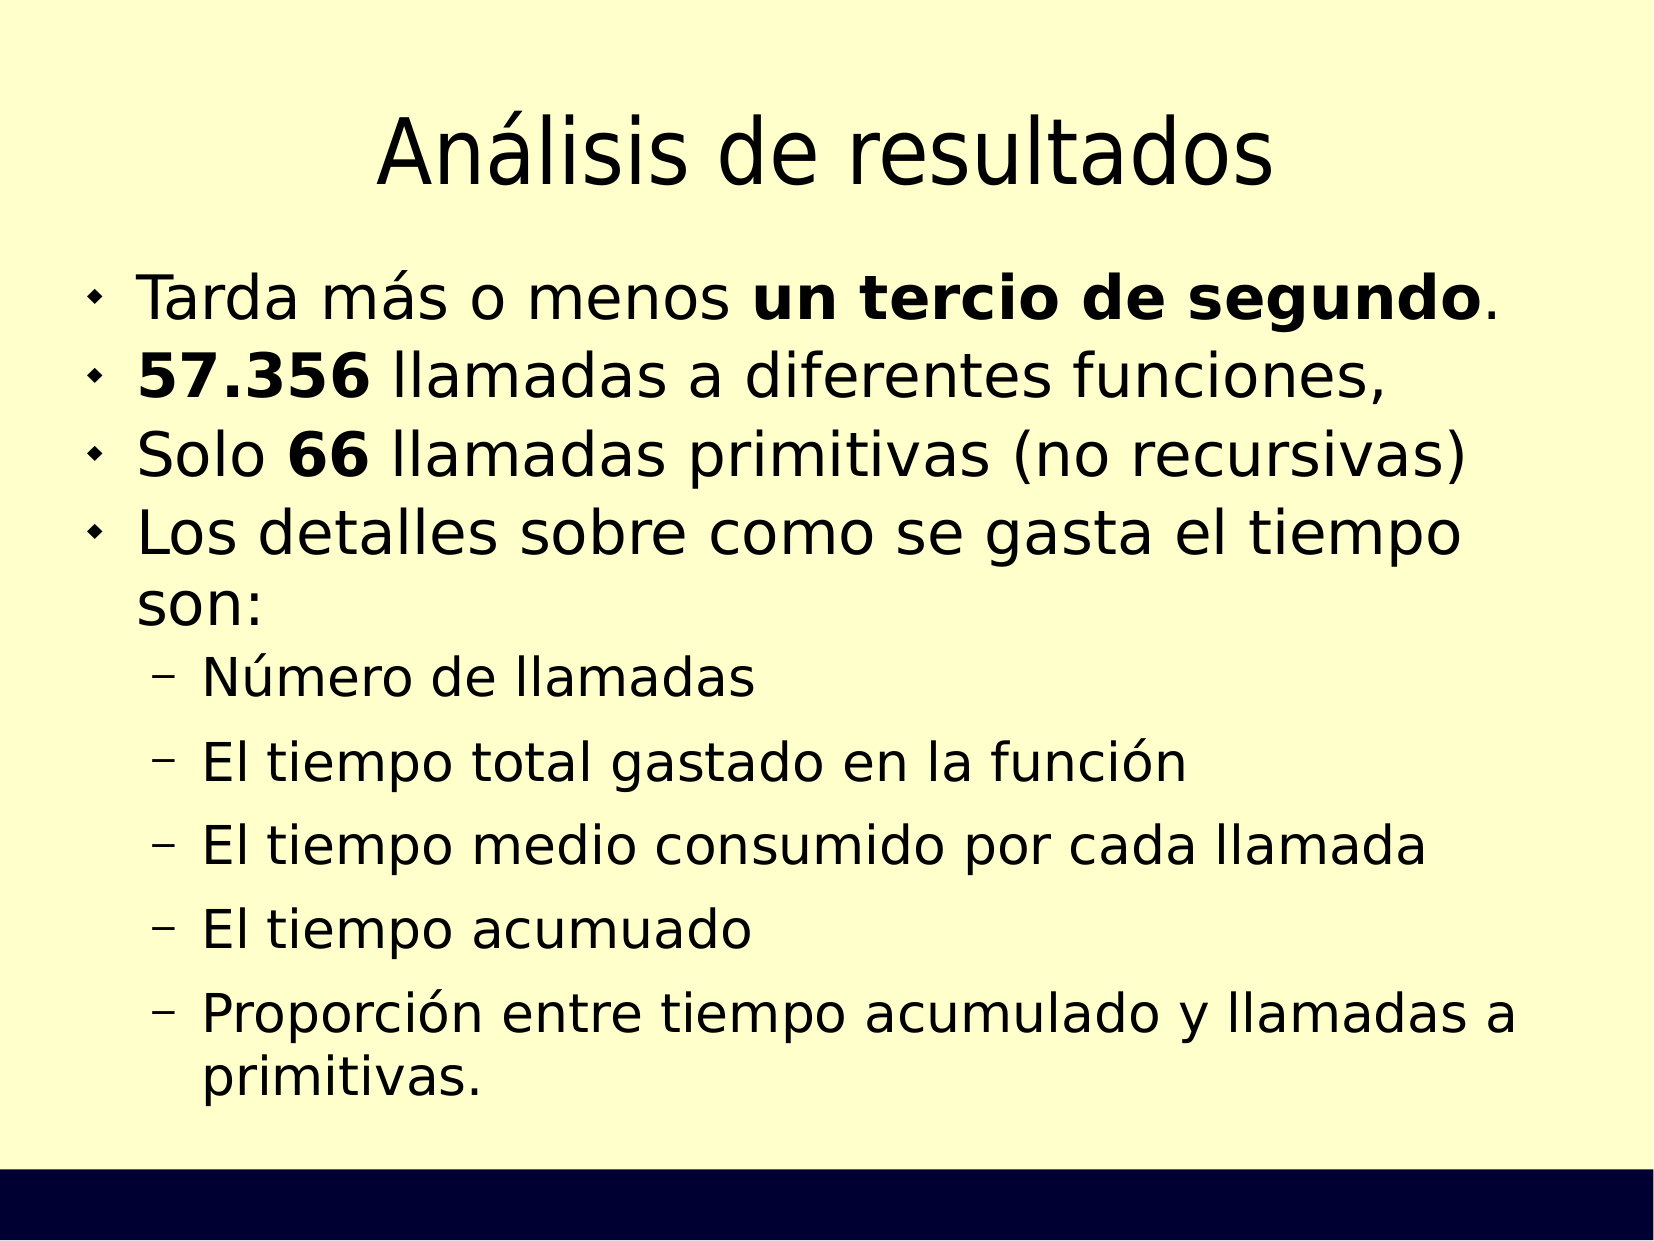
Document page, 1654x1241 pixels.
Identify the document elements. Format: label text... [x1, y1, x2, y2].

list Tarda más o menos un tercio de segundo. 57.356 llamadas a diferentes funciones, Solo 66 llamadas primitivas (no recursivas) Los detalles sobre como se gasta el tiempo son: Número de llamadas El tiempo total gastado en la función El tiempo medio consumido por cada llamada El tiempo acumuado Proporción entre tiempo acumulado y llamadas a primitivas. [70, 236, 1526, 1134]
title Análisis de resultados [82, 49, 1571, 257]
